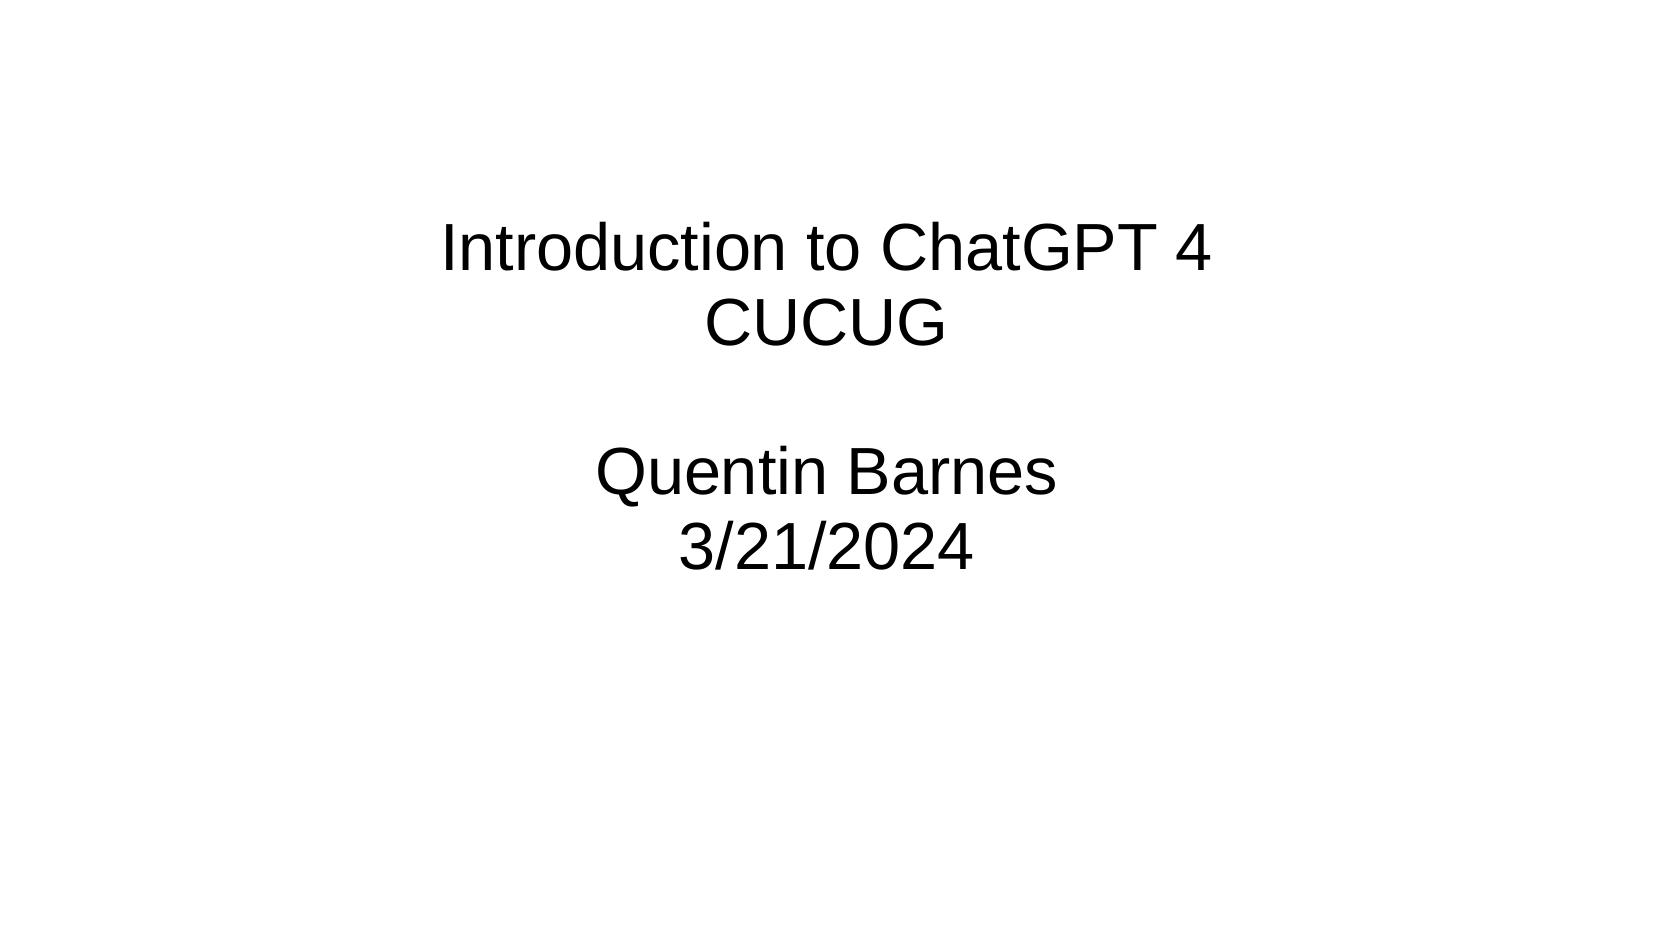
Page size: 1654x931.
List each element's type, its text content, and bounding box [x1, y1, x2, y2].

subtitle Introduction to ChatGPT 4 CUCUG Quentin Barnes 3/21/2024 [82, 37, 1571, 757]
